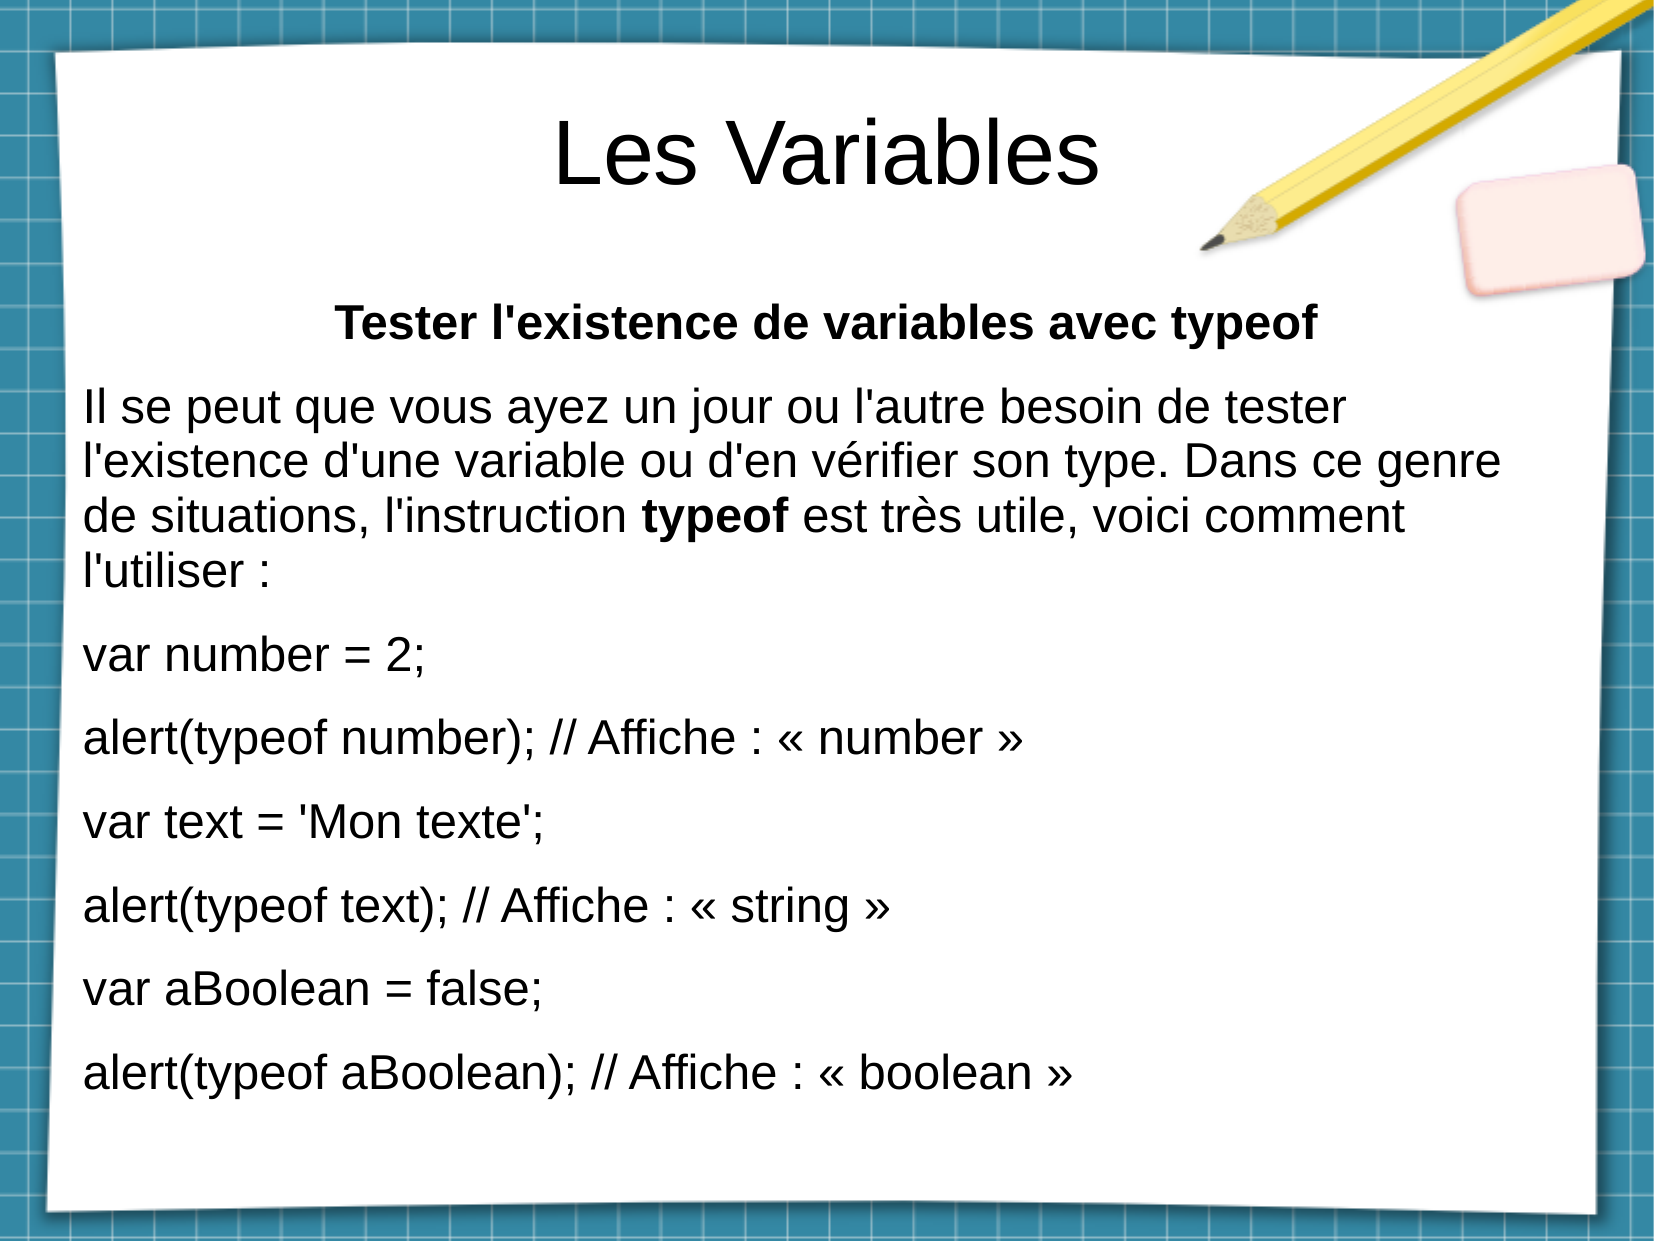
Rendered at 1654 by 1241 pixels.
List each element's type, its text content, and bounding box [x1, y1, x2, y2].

picture [0, 0, 1654, 1241]
list Tester l'existence de variables avec typeof Il se peut que vous ayez un jour ou l'autre besoin de tester l'existence d'une variable ou d'en vérifier son type. Dans ce genre de situations, l'instruction typeof est très utile, voici comment l'utiliser : var number = 2; alert(typeof number); // Affiche : « number » var text = 'Mon texte'; alert(typeof text); // Affiche : « string » var aBoolean = false; alert(typeof aBoolean); // Affiche : « boolean » [82, 295, 1571, 1104]
title Les Variables [82, 49, 1571, 257]
